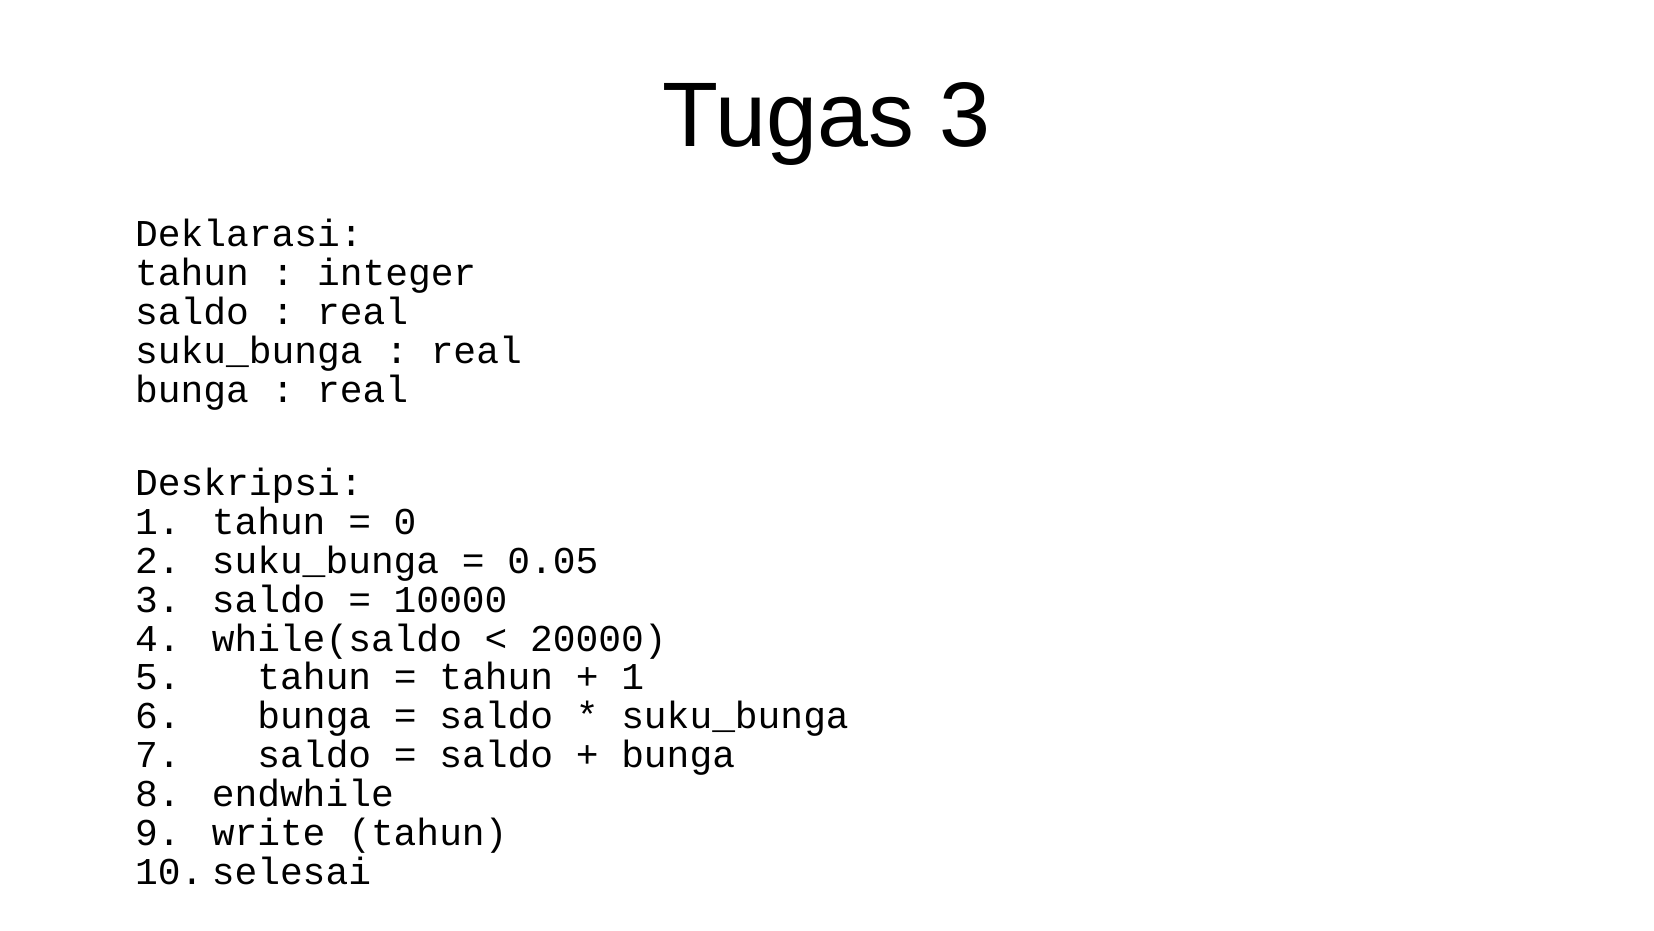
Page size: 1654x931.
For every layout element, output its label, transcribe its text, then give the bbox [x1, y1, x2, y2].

title Tugas 3 [82, 37, 1571, 193]
list Deklarasi: tahun : integer saldo : real suku_bunga : real bunga : real Deskripsi: tahun = 0 suku_bunga = 0.05 saldo = 10000 while(saldo < 20000) tahun = tahun + 1 bunga = saldo * suku_bunga saldo = saldo + bunga endwhile write (tahun) selesai [120, 208, 1208, 901]
